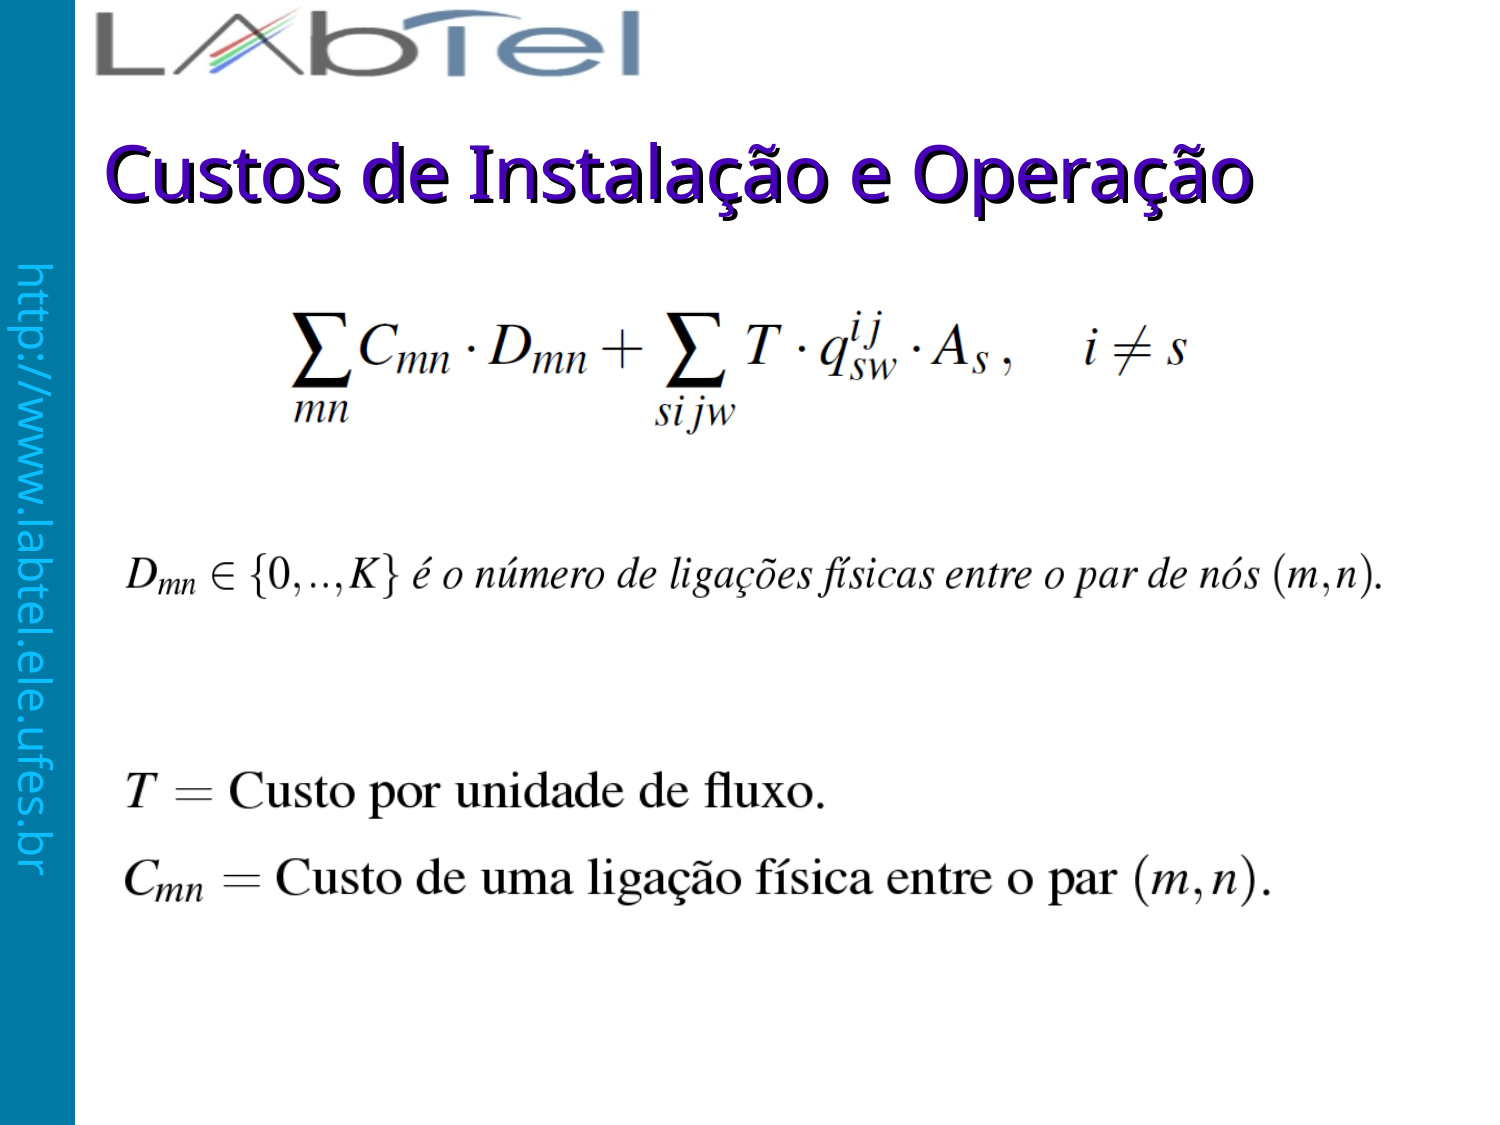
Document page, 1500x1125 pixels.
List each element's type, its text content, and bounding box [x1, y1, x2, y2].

picture [267, 289, 1202, 441]
picture [76, 0, 675, 70]
picture [112, 551, 1385, 610]
title Custos de Instalação e Operação [68, 70, 1376, 268]
picture [111, 759, 1287, 926]
